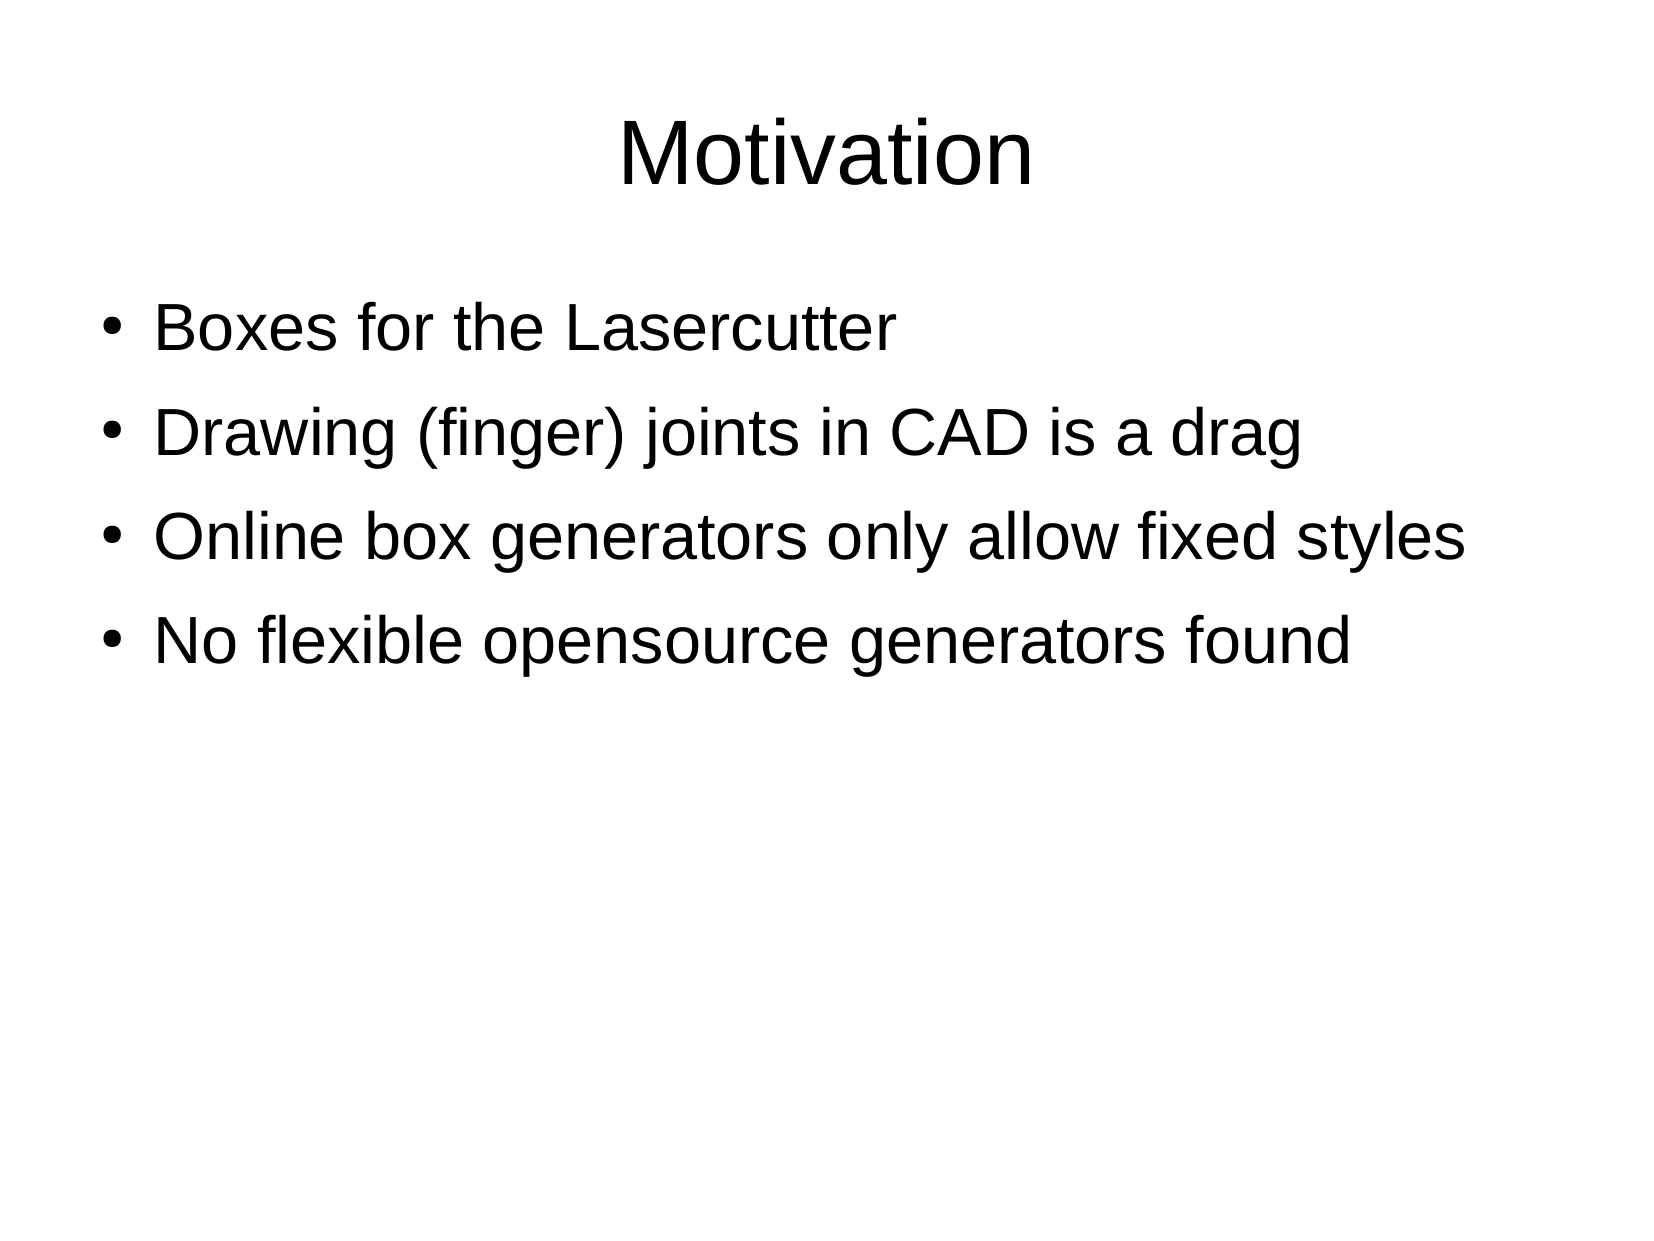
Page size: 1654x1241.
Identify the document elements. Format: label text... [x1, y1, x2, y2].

list Boxes for the Lasercutter Drawing (finger) joints in CAD is a drag Online box generators only allow fixed styles No flexible opensource generators found [82, 290, 1571, 1010]
title Motivation [82, 49, 1571, 257]
